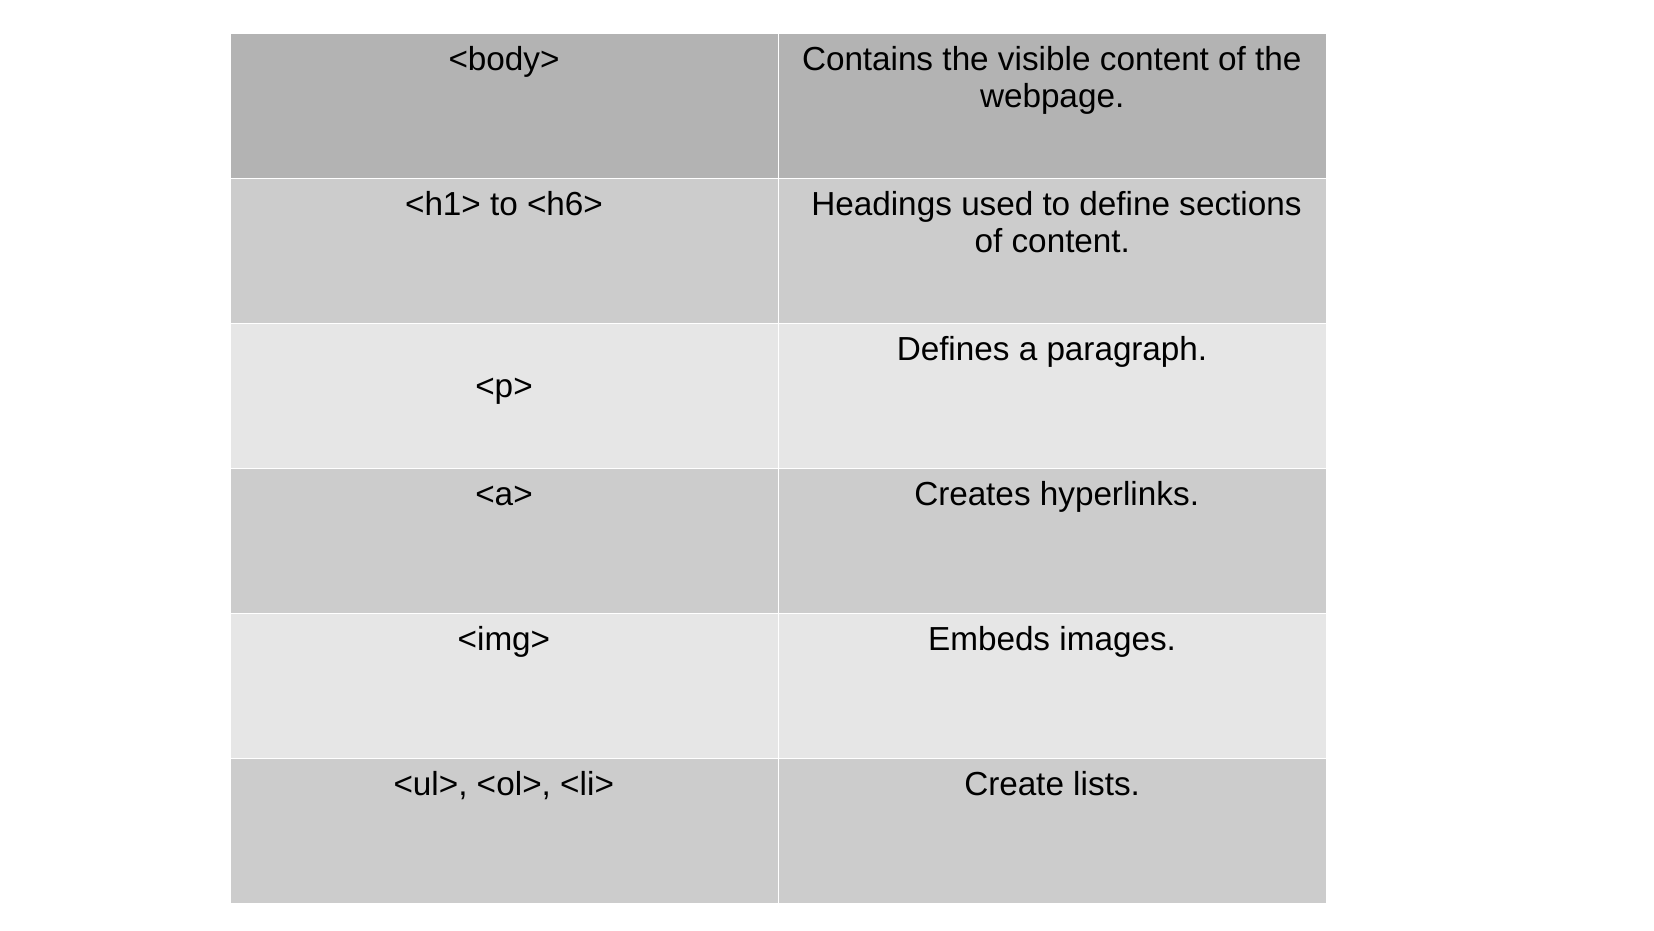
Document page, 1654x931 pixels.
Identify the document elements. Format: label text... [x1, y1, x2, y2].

table_cell <h1> to <h6> [231, 179, 778, 323]
table_cell <p> [231, 324, 778, 468]
table_cell Defines a paragraph. [779, 324, 1326, 468]
table_cell Headings used to define sections of content. [779, 179, 1326, 323]
table_cell Embeds images. [779, 614, 1326, 758]
table_cell <ul>, <ol>, <li> [231, 759, 778, 903]
table_cell Create lists. [779, 759, 1326, 903]
table_cell Creates hyperlinks. [779, 469, 1326, 613]
table_header Contains the visible content of the webpage. [779, 34, 1326, 178]
table_cell <a> [231, 469, 778, 613]
table_header <body> [231, 34, 778, 178]
table_cell <img> [231, 614, 778, 758]
